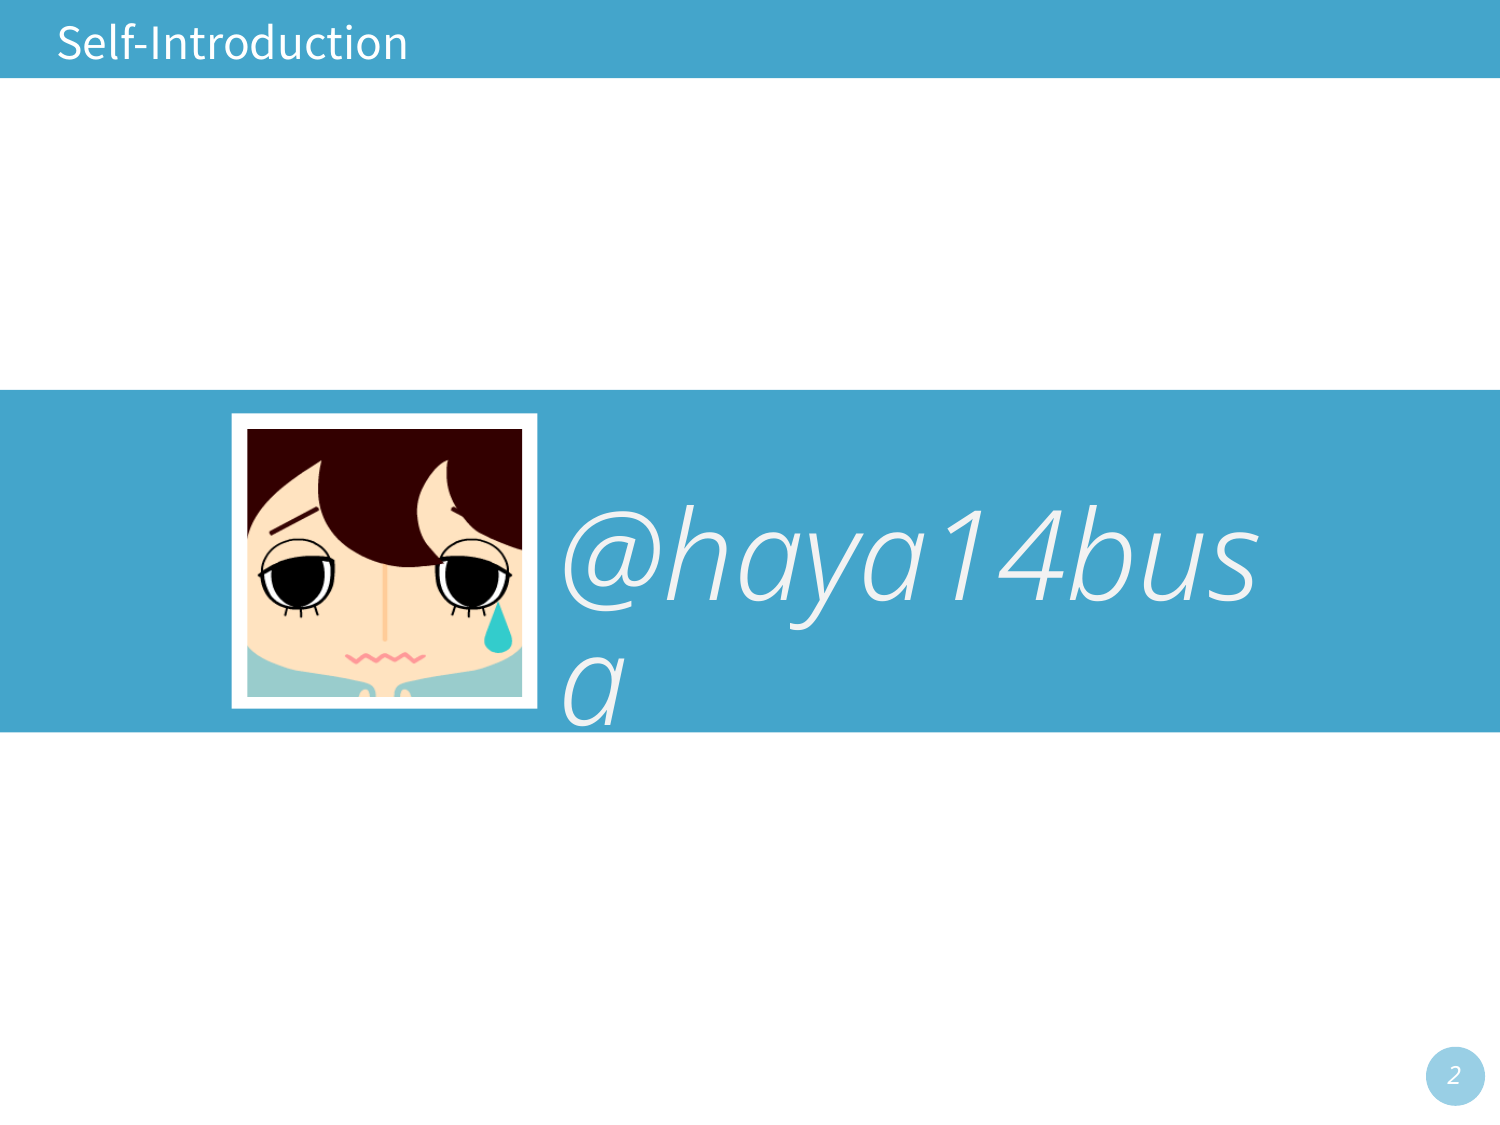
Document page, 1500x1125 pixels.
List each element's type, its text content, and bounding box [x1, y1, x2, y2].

title Self-Introduction [41, 7, 1392, 76]
text_box @haya14busa [543, 468, 1341, 654]
text_box [0, 389, 1500, 733]
slide_number <number> [1424, 1046, 1484, 1107]
